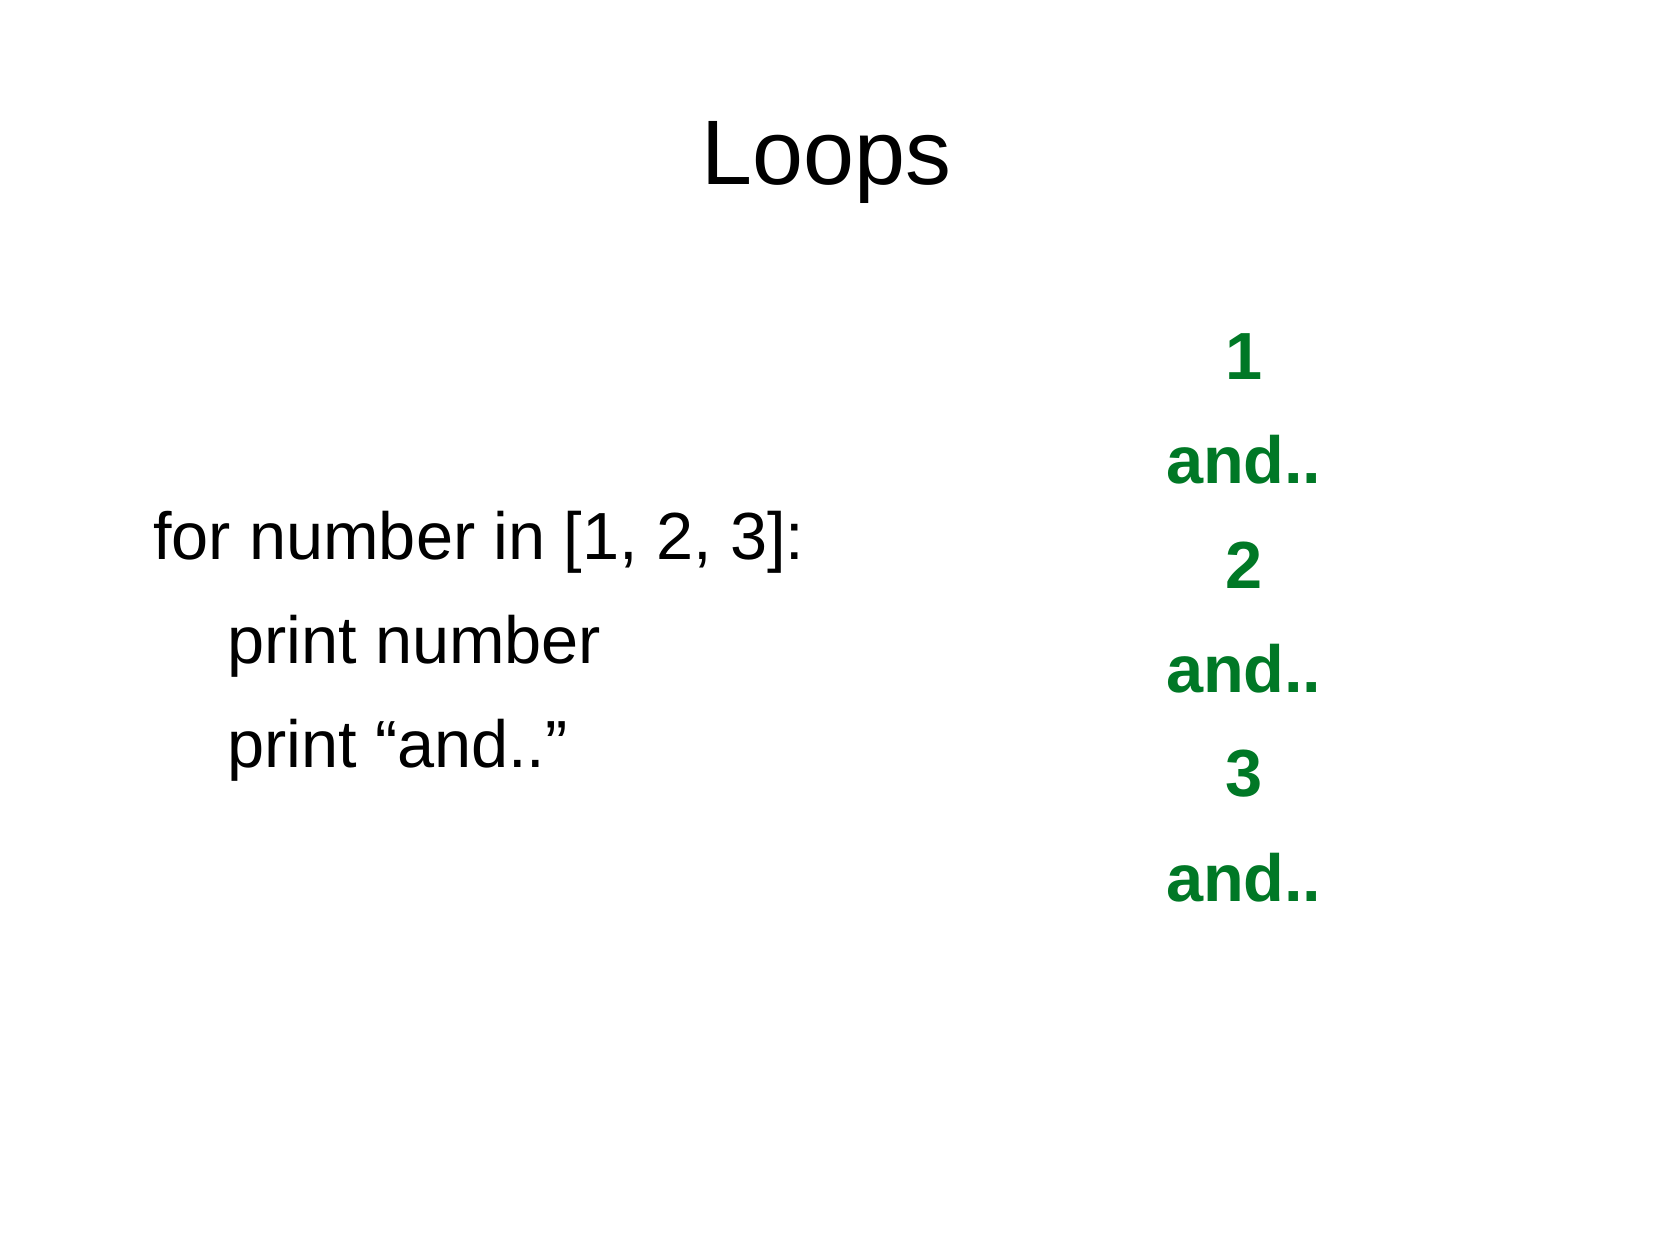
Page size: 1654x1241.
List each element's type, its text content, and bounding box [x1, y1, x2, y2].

list 1 and.. 2 and.. 3 and.. [845, 319, 1572, 981]
title Loops [82, 49, 1571, 257]
list for number in [1, 2, 3]: print number print “and..” [82, 290, 809, 1010]
